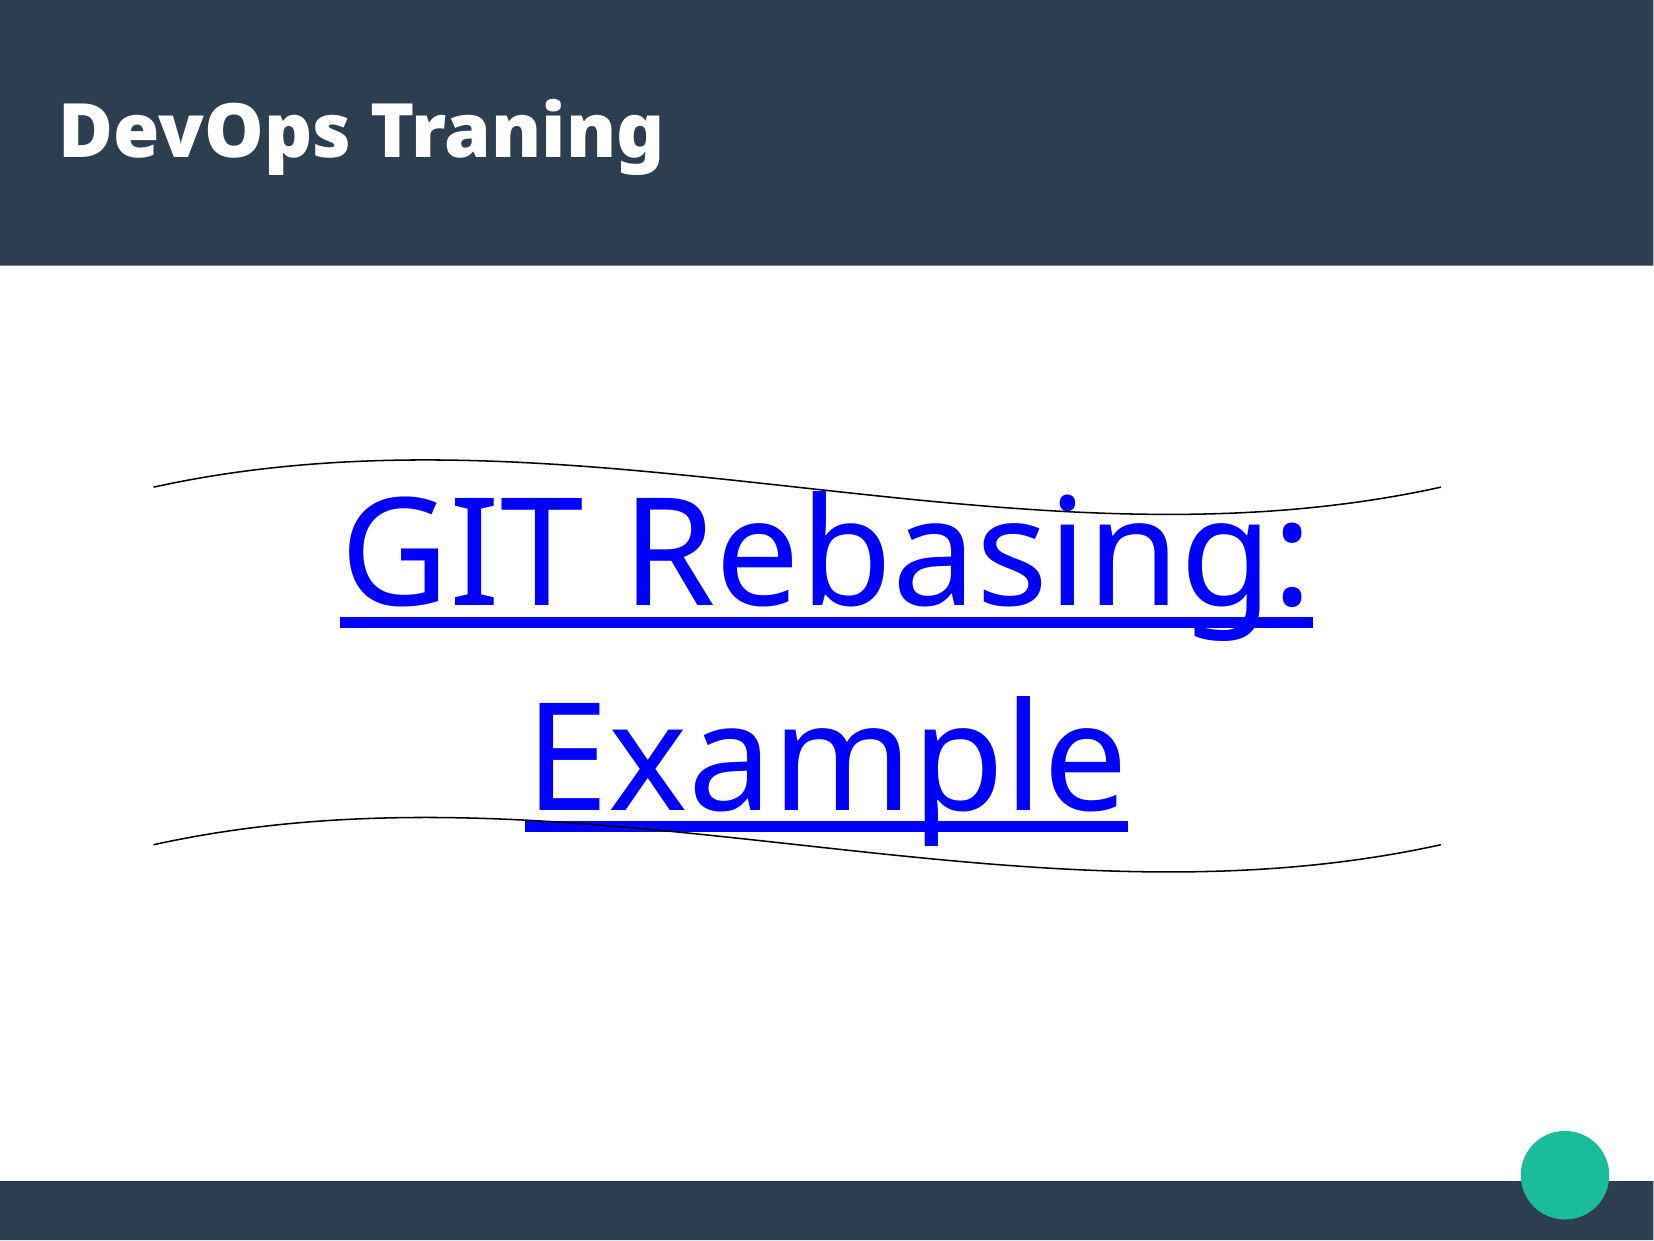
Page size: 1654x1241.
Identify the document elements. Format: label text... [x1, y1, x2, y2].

subtitle GIT Rebasing: Example [82, 290, 1571, 1010]
title DevOps Traning [59, 49, 1595, 207]
